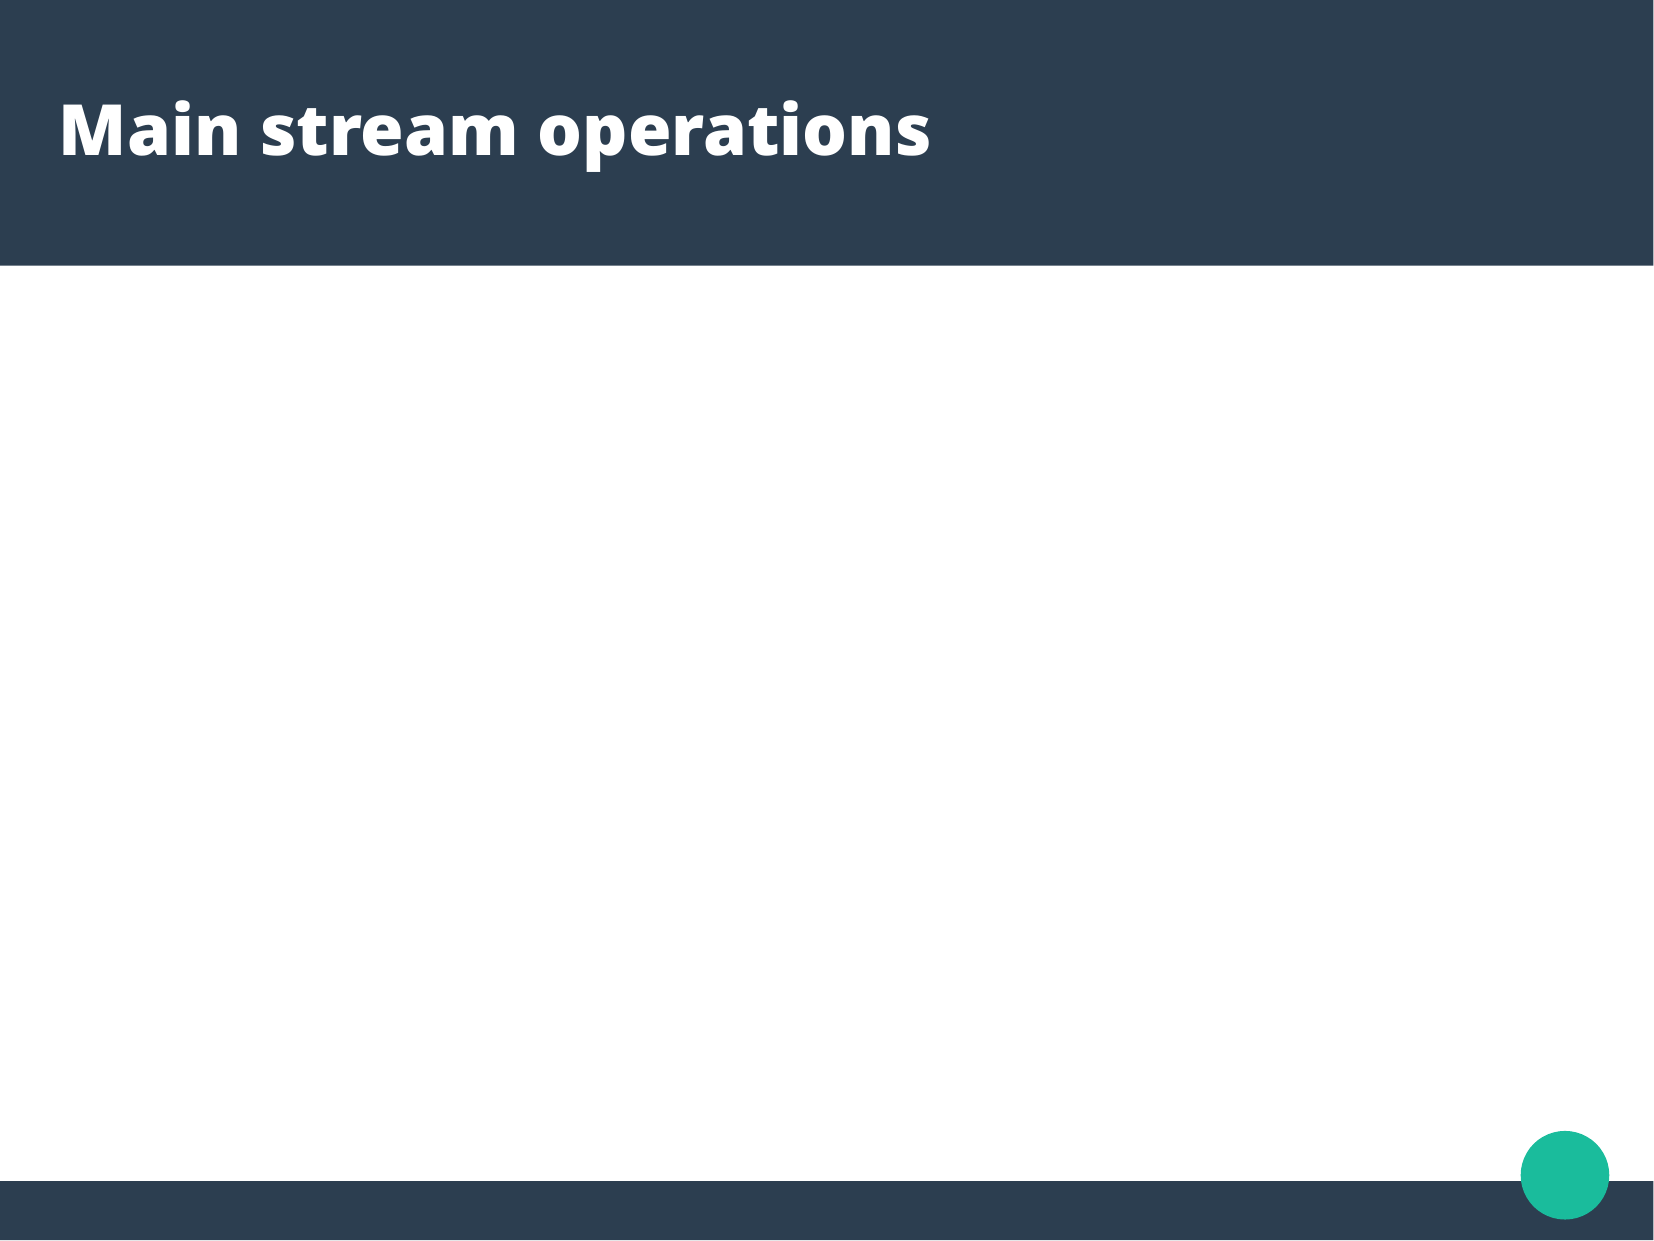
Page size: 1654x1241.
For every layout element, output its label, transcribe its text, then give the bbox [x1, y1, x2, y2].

title Main stream operations [59, 49, 1595, 207]
